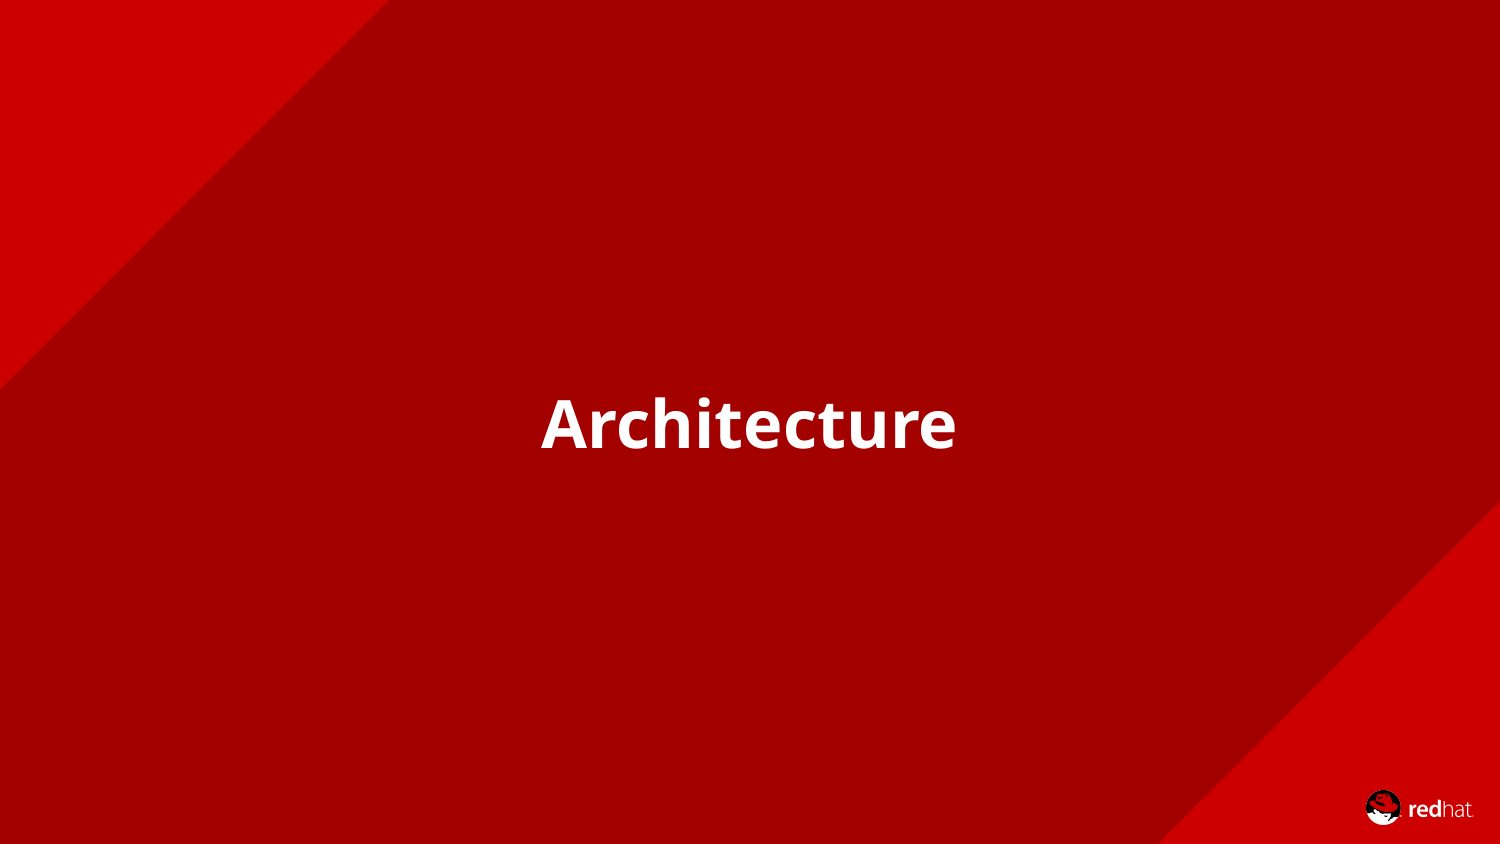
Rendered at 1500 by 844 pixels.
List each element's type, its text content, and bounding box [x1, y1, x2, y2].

picture [0, 0, 1500, 844]
text_box Architecture [135, 272, 1365, 572]
